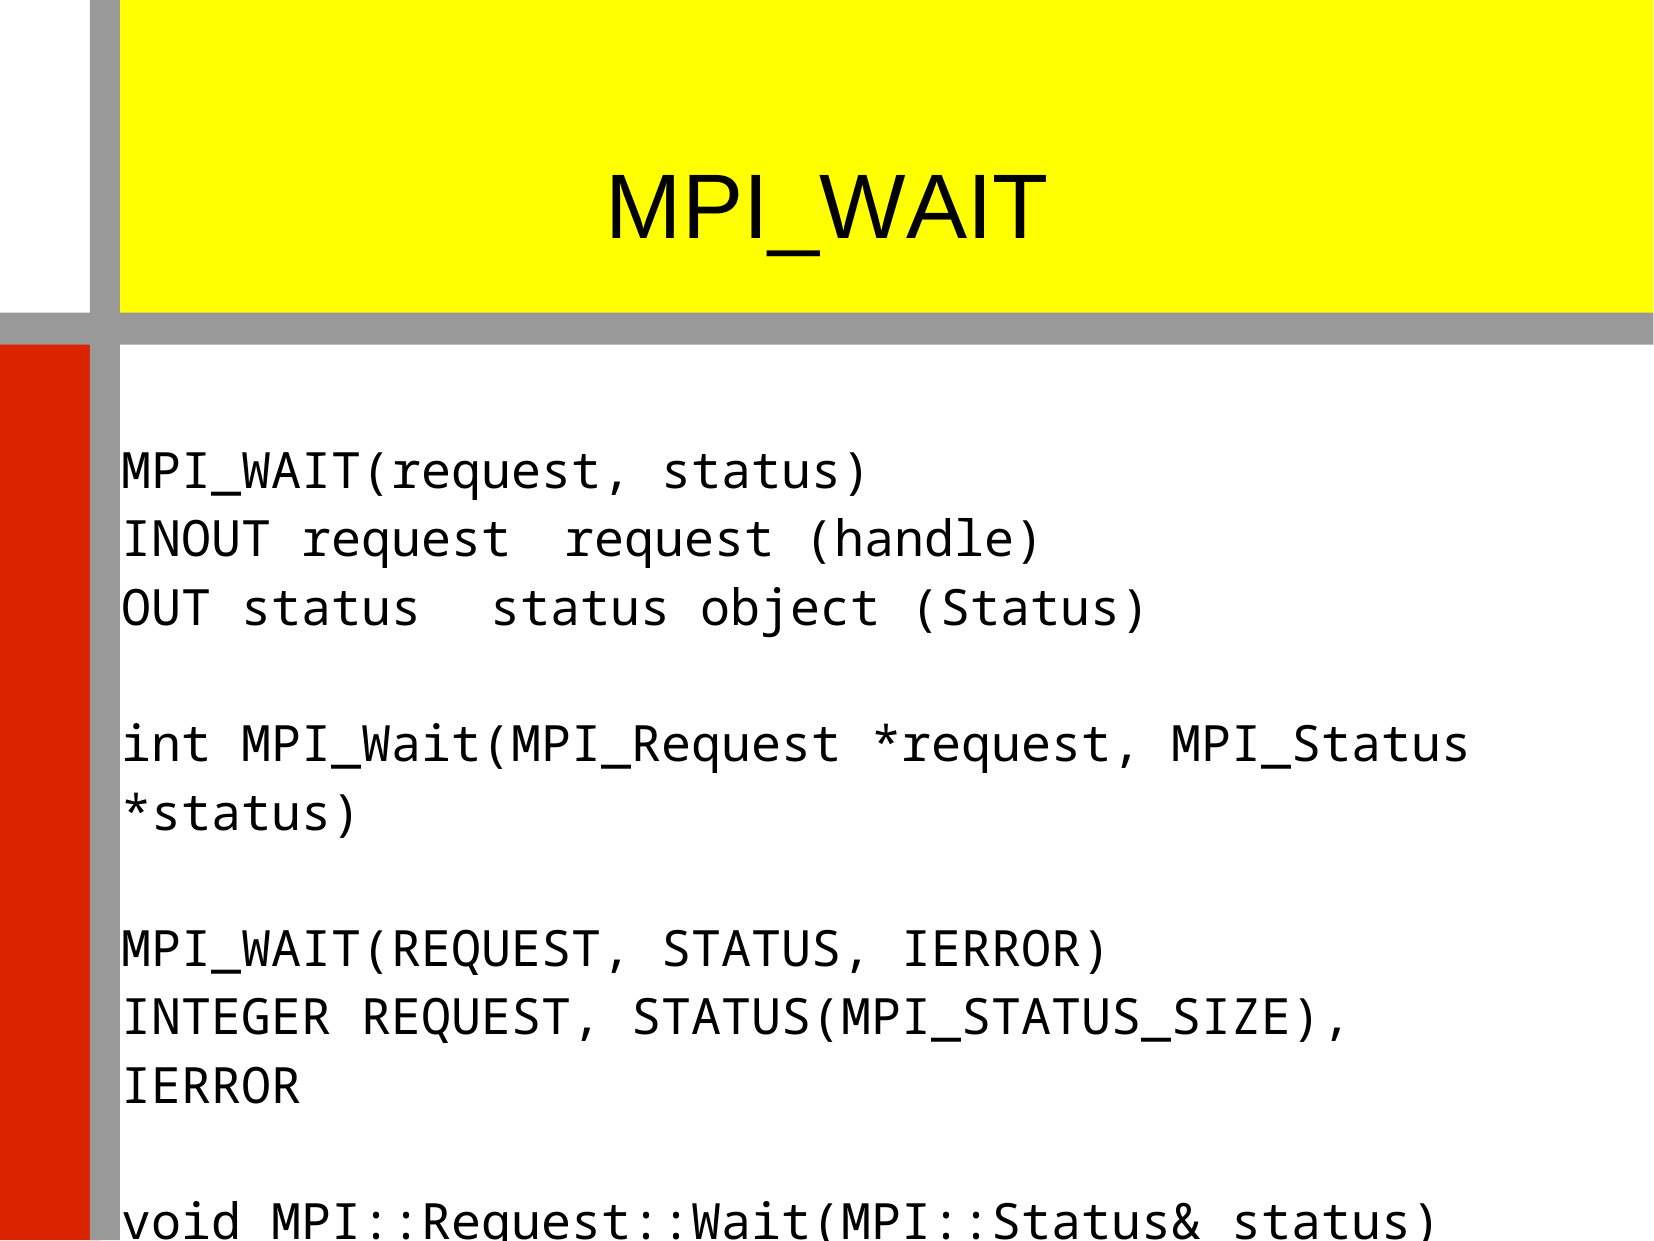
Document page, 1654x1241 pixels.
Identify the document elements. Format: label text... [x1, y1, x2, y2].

title MPI_WAIT [121, 102, 1534, 311]
subtitle MPI_WAIT(request, status) INOUT request request (handle) OUT status status object (Status) int MPI_Wait(MPI_Request *request, MPI_Status *status) MPI_WAIT(REQUEST, STATUS, IERROR) INTEGER REQUEST, STATUS(MPI_STATUS_SIZE), IERROR void MPI::Request::Wait(MPI::Status& status) [121, 391, 1534, 1241]
